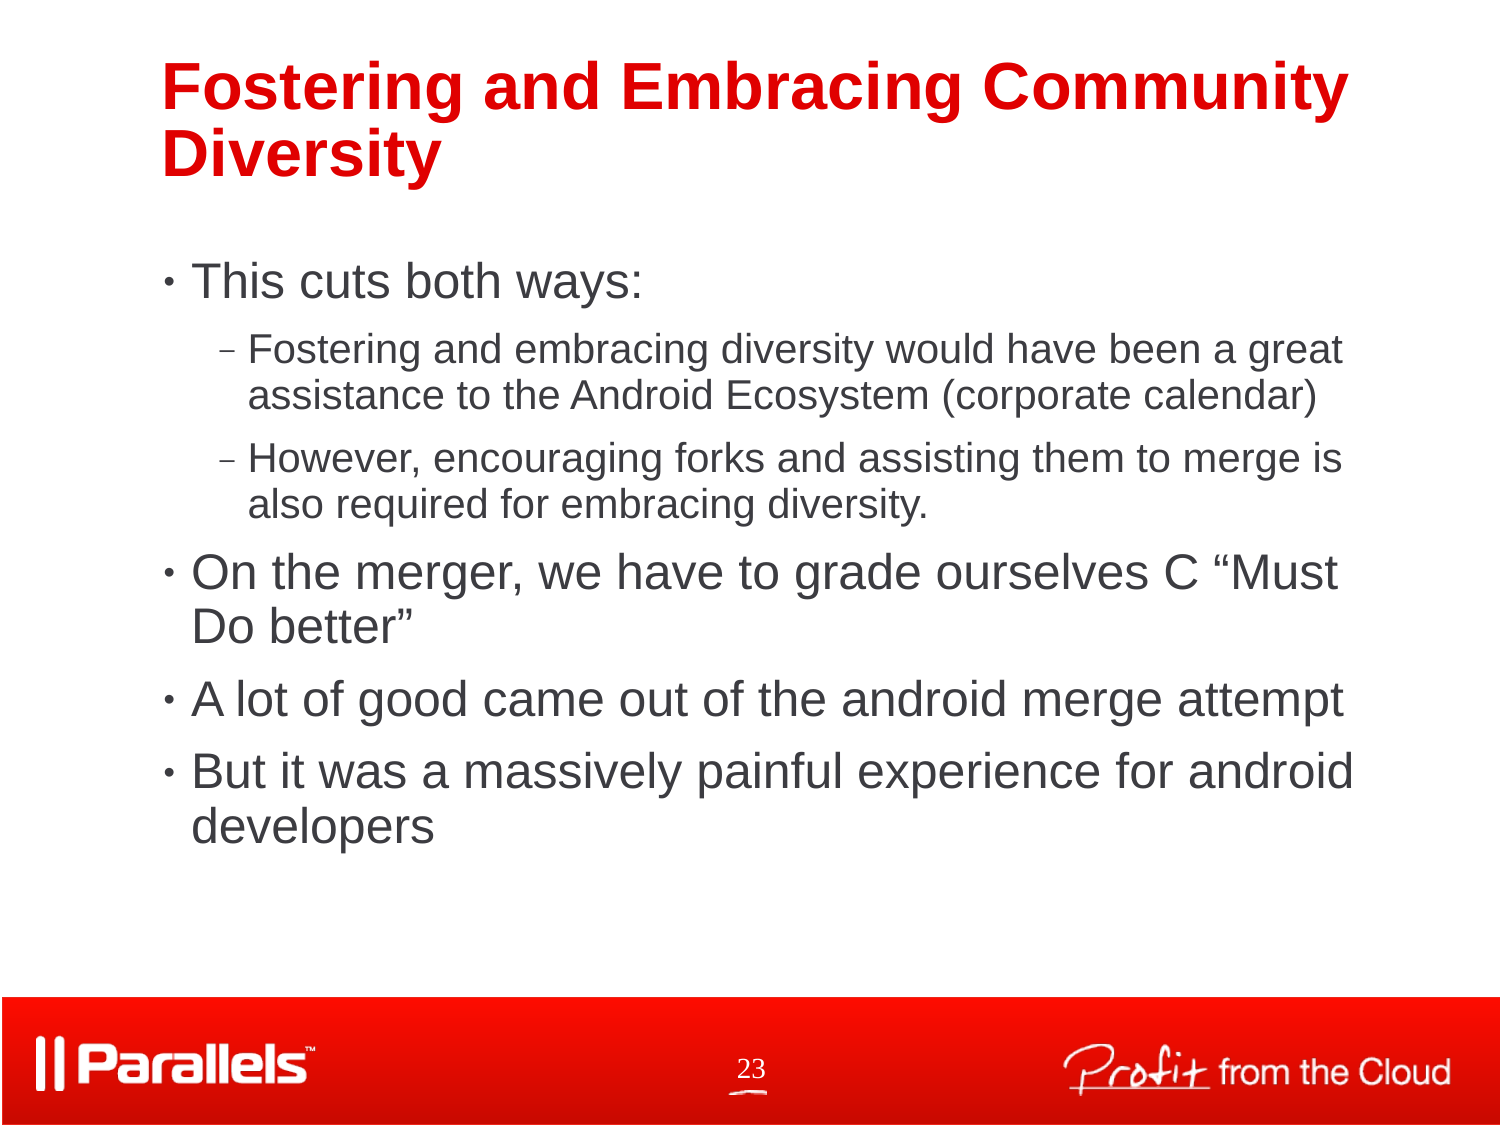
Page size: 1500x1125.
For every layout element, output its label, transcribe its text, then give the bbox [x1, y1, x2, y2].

list This cuts both ways: Fostering and embracing diversity would have been a great assistance to the Android Ecosystem (corporate calendar) However, encouraging forks and assisting them to merge is also required for embracing diversity. On the merger, we have to grade ourselves C “Must Do better” A lot of good came out of the android merge attempt But it was a massively painful experience for android developers [163, 254, 1404, 998]
picture [1049, 1033, 1465, 1096]
picture [727, 1090, 767, 1095]
title Fostering and Embracing Community Diversity [161, 41, 1383, 205]
picture [36, 1034, 318, 1091]
